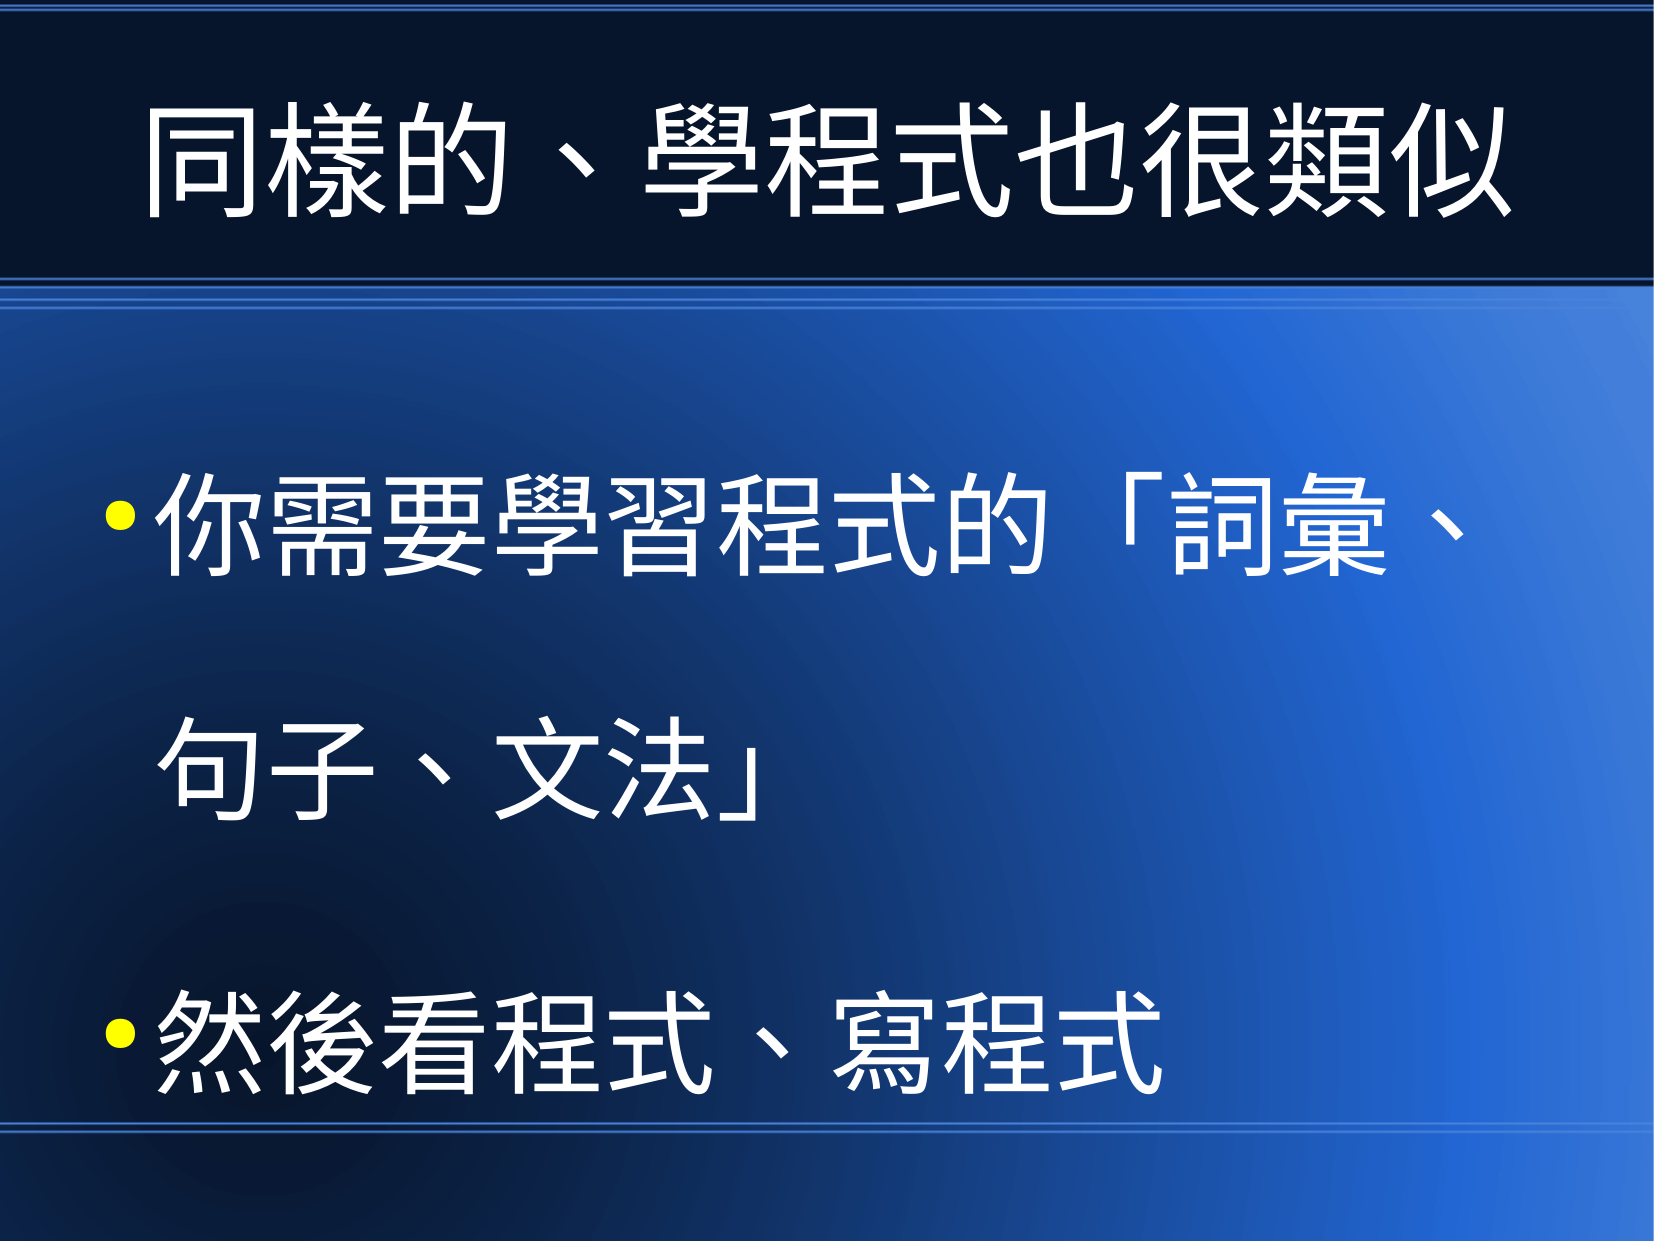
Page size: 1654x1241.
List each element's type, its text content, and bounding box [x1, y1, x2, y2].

picture [0, 0, 1654, 1241]
title 同樣的、學程式也很類似 [82, 49, 1571, 257]
list 你需要學習程式的「詞彙、句子、文法」 然後看程式、寫程式 [82, 355, 1571, 1241]
